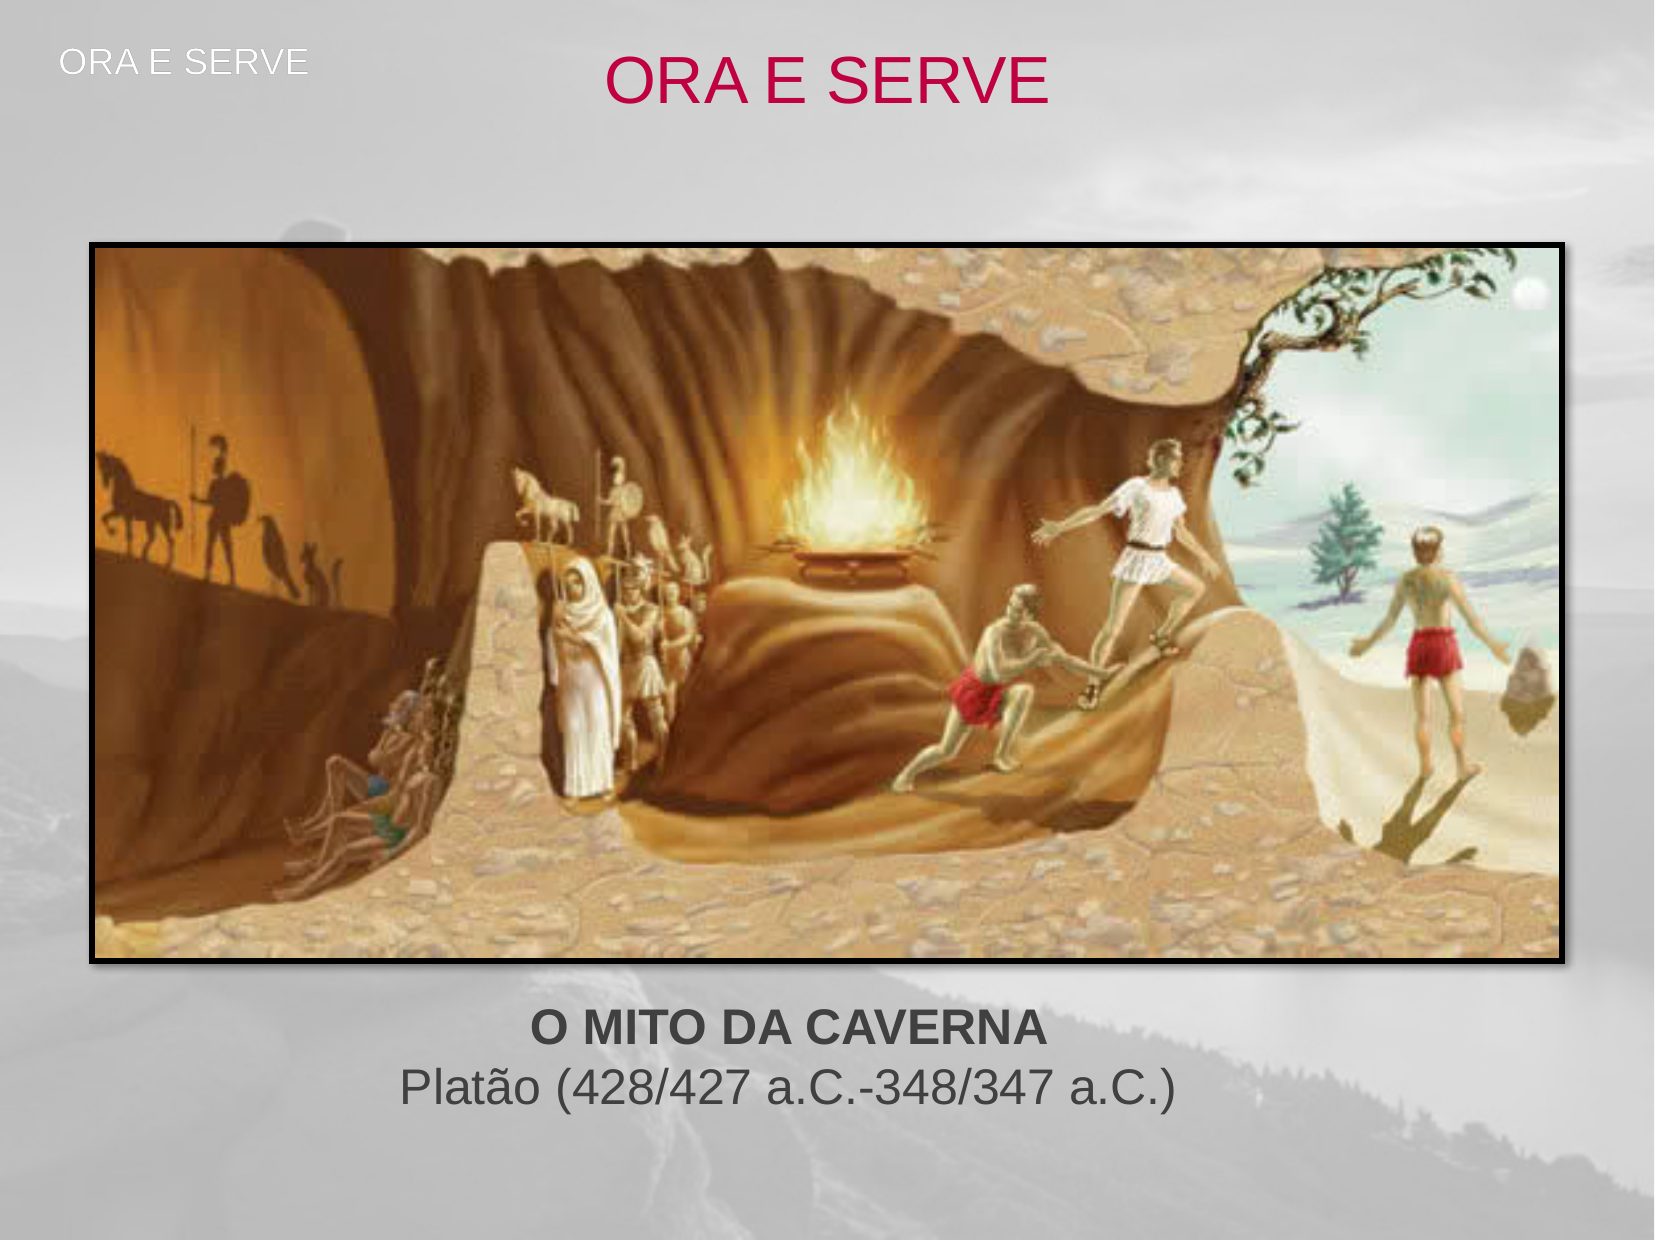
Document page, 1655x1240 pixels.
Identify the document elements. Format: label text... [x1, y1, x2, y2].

picture [0, 0, 1655, 1240]
text_box O MITO DA CAVERNA Platão (428/427 a.C.-348/347 a.C.) [385, 987, 1194, 1123]
text_box ORA E SERVE [43, 29, 325, 87]
text_box ORA E SERVE [589, 29, 1067, 119]
